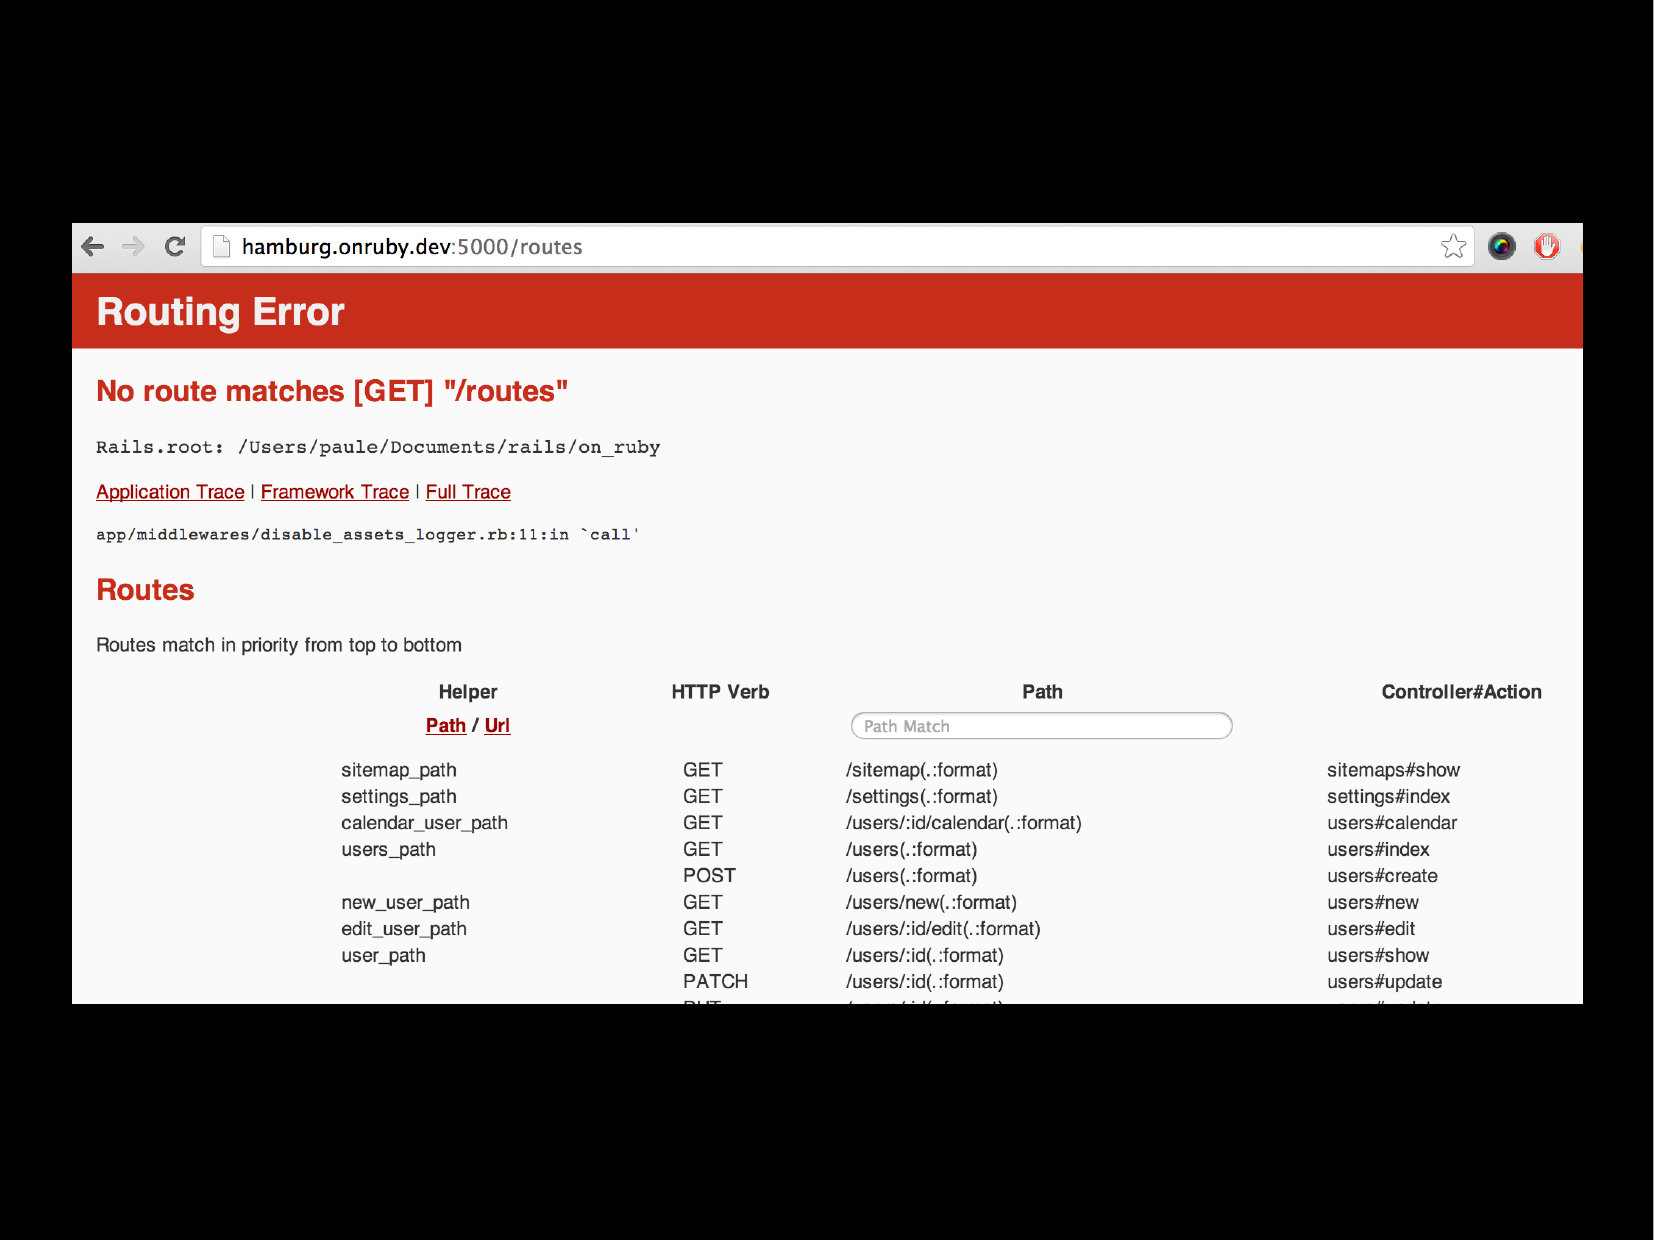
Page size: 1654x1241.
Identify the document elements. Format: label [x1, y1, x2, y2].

picture [72, 223, 1583, 1004]
